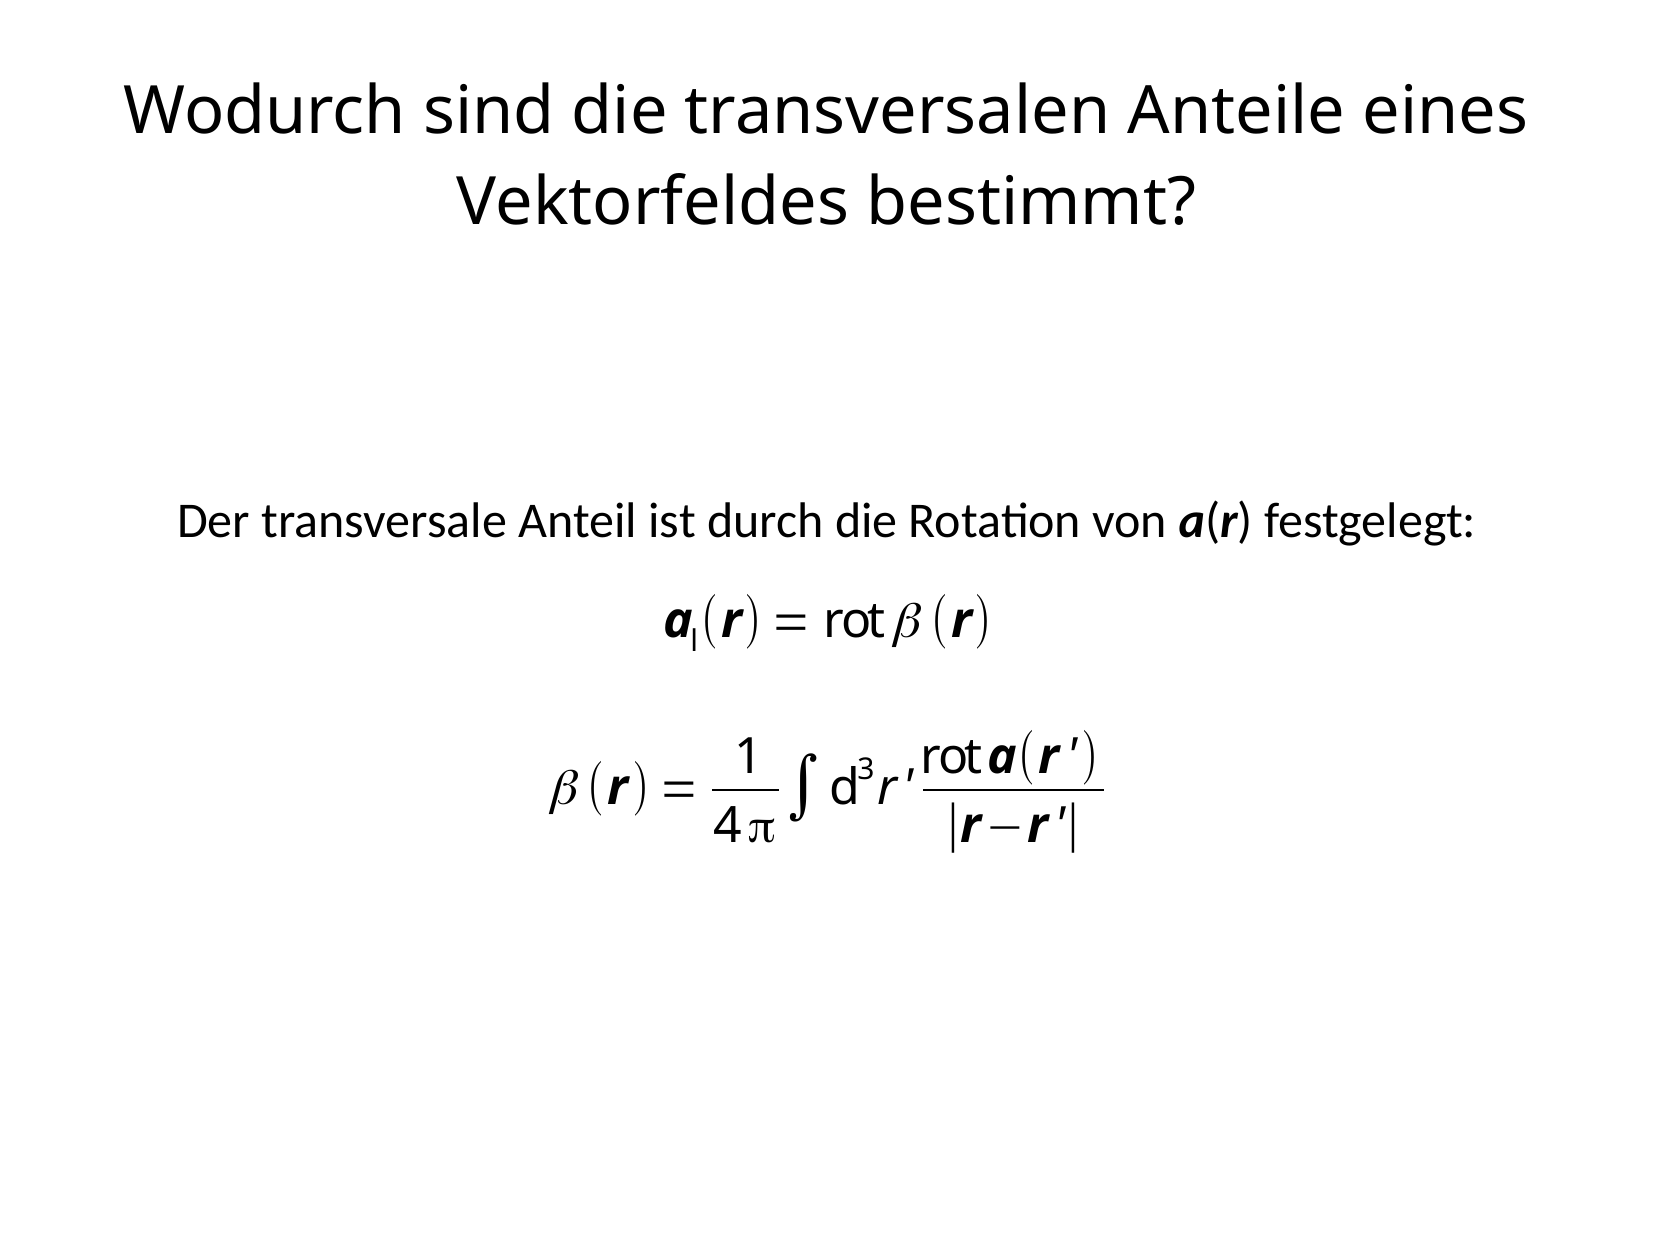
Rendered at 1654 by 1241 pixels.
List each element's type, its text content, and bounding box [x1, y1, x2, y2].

title Wodurch sind die transversalen Anteile eines Vektorfeldes bestimmt? [82, 49, 1571, 257]
chart [540, 590, 1113, 856]
subtitle Der transversale Anteil ist durch die Rotation von a(r) festgelegt: [82, 290, 1571, 1010]
